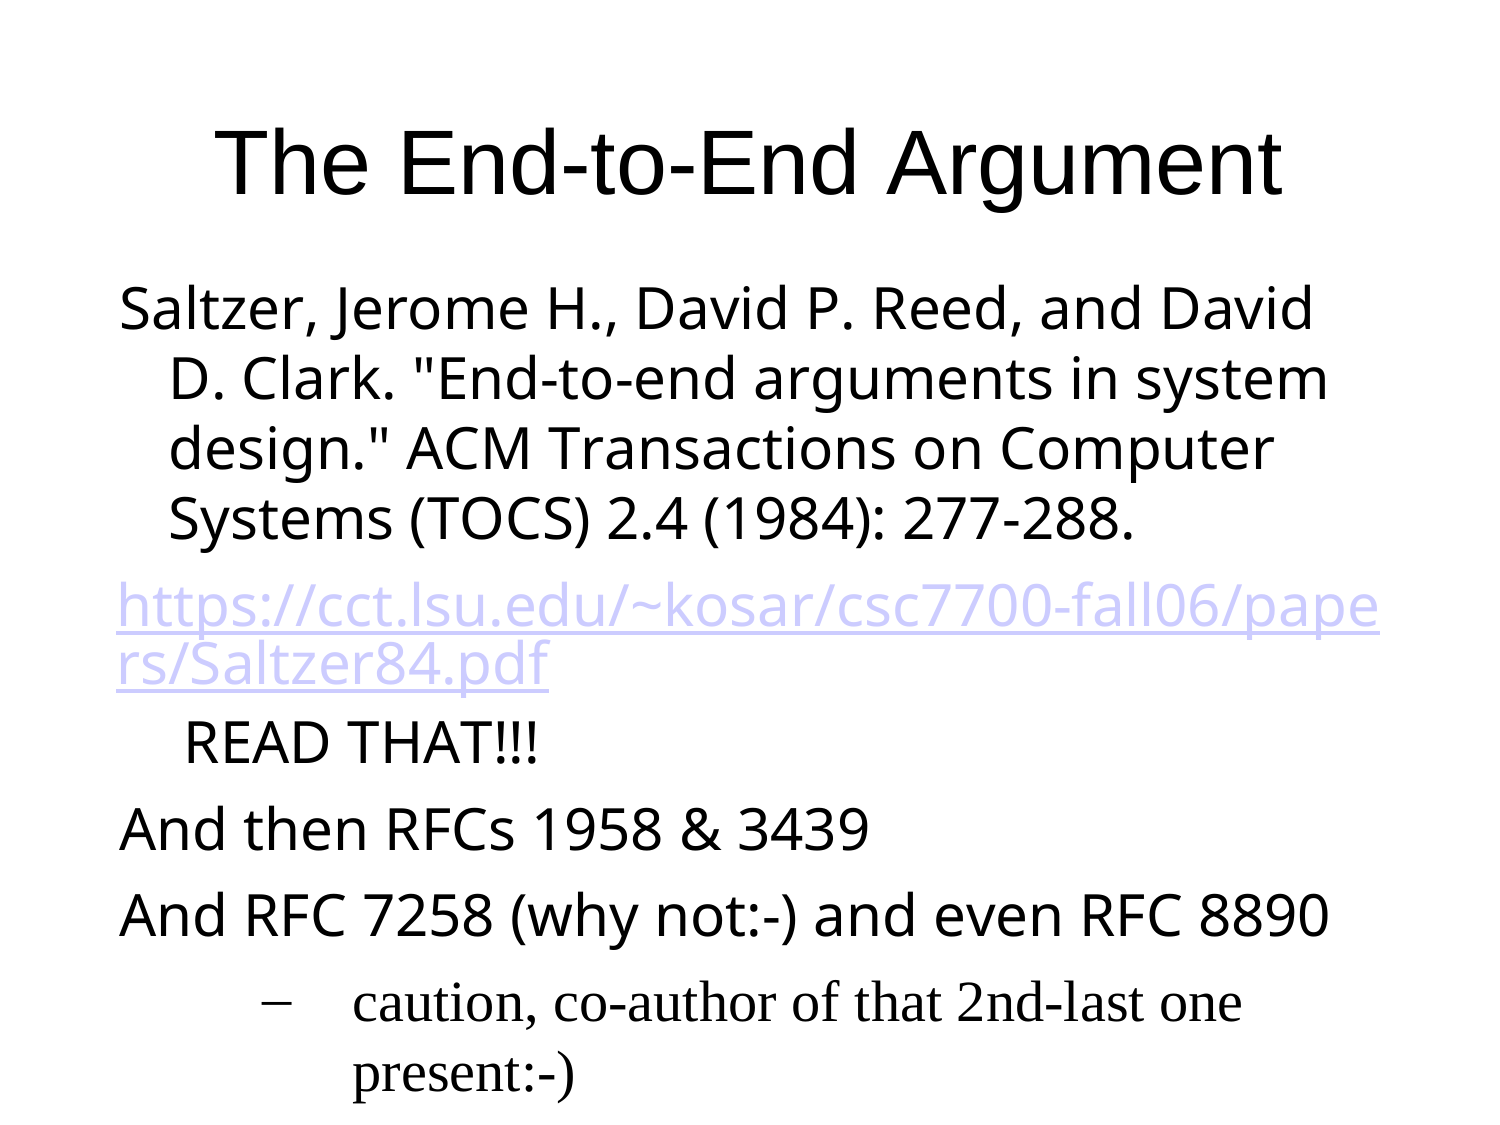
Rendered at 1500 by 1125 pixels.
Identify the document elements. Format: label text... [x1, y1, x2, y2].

list Saltzer, Jerome H., David P. Reed, and David D. Clark. "End-to-end arguments in system design." ACM Transactions on Computer Systems (TOCS) 2.4 (1984): 277-288. https://cct.lsu.edu/~kosar/csc7700-fall06/papers/Saltzer84.pdf READ THAT!!! And then RFCs 1958 & 3439 And RFC 7258 (why not:-) and even RFC 8890 caution, co-author of that 2nd-last one present:-) [112, 271, 1387, 1075]
title The End-to-End Argument [112, 64, 1387, 251]
